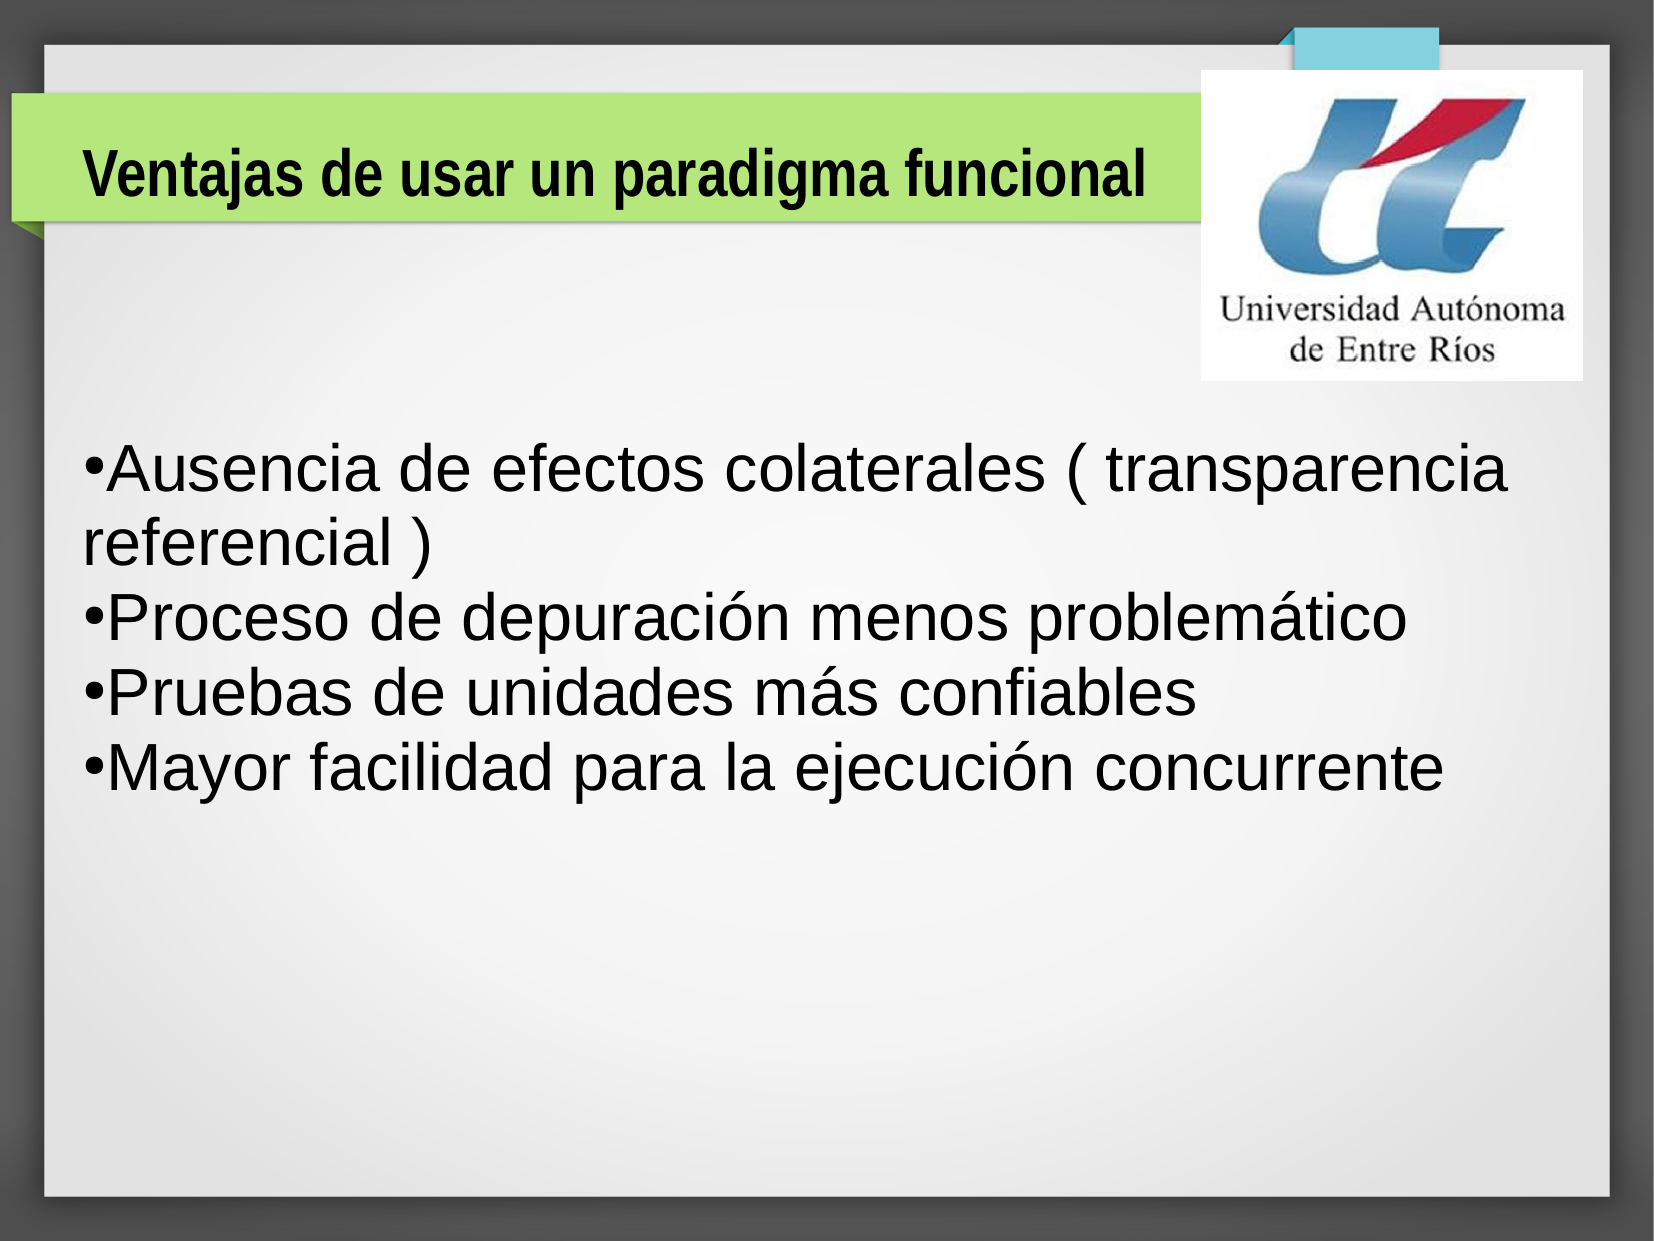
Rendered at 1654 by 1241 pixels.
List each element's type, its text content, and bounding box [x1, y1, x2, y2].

subtitle Ausencia de efectos colaterales ( transparencia referencial ) Proceso de depuración menos problemático Pruebas de unidades más confiables Mayor facilidad para la ejecución concurrente [82, 295, 1571, 1015]
title Ventajas de usar un paradigma funcional [82, 94, 1201, 213]
picture [0, 0, 1654, 1241]
